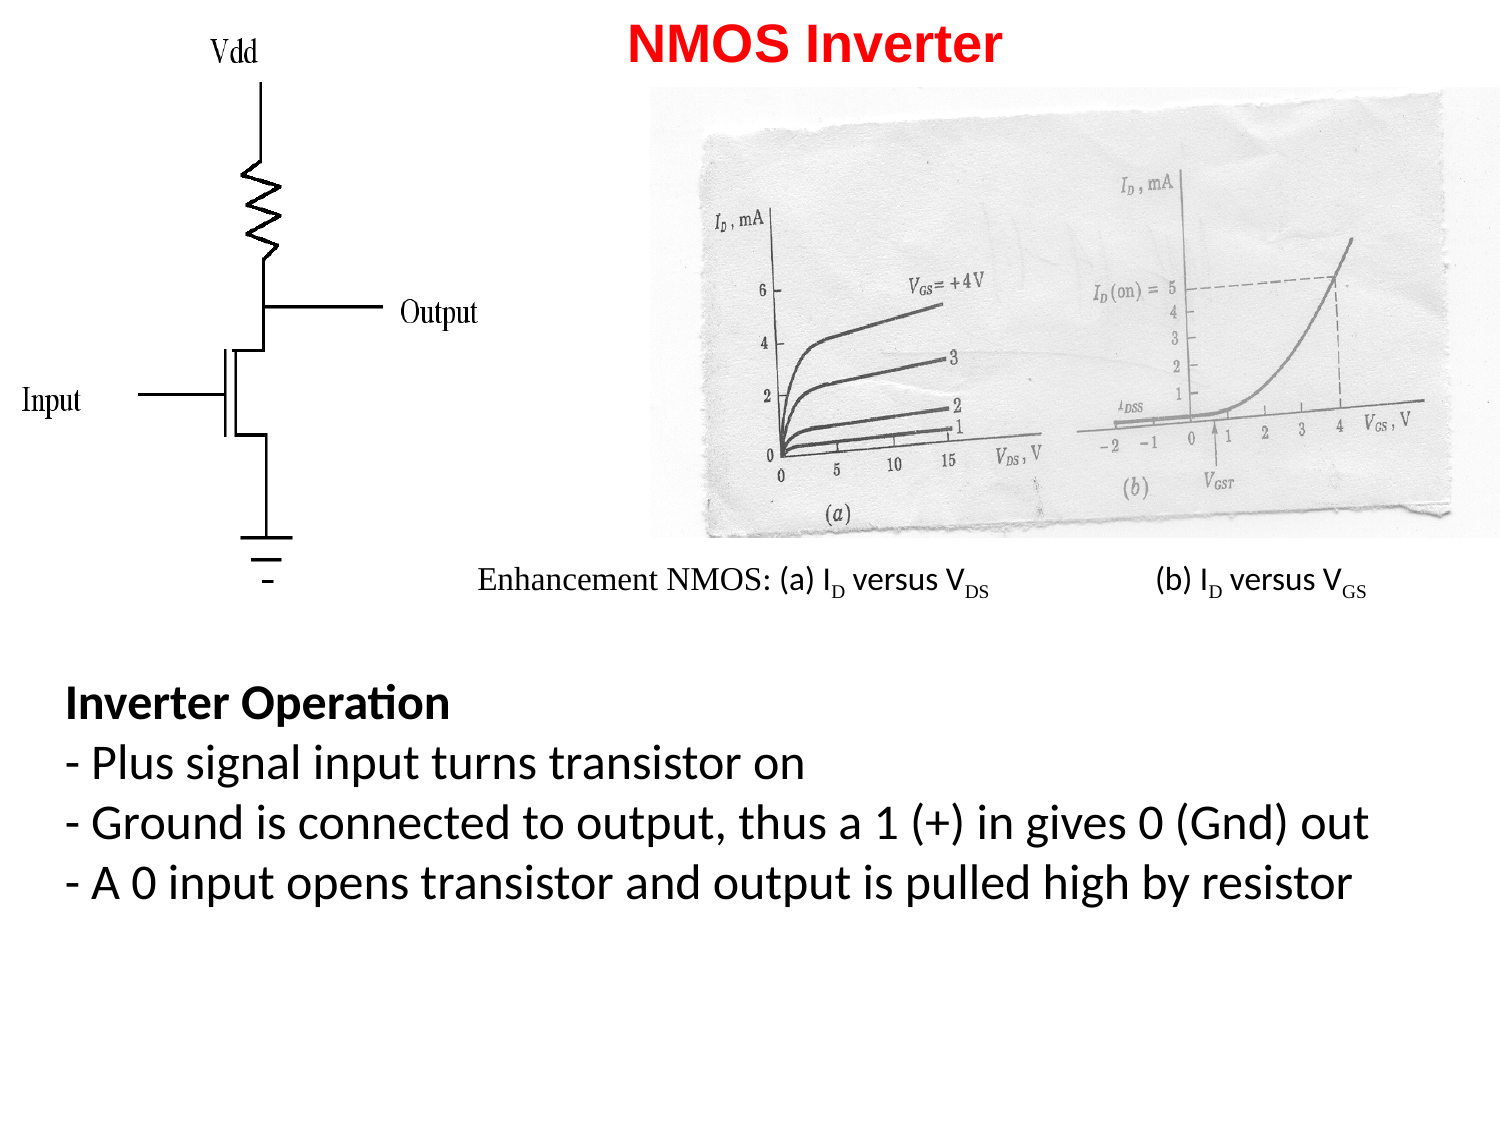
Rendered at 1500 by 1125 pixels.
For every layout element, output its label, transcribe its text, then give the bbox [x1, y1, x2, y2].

text_box Inverter Operation - Plus signal input turns transistor on - Ground is connected to output, thus a 1 (+) in gives 0 (Gnd) out - A 0 input opens transistor and output is pulled high by resistor [50, 662, 1450, 918]
picture [0, 12, 488, 583]
text_box Enhancement NMOS: (a) ID versus VDS (b) ID versus VGS [462, 549, 1463, 611]
text_box NMOS Inverter [612, 0, 1500, 103]
picture [650, 87, 1500, 538]
